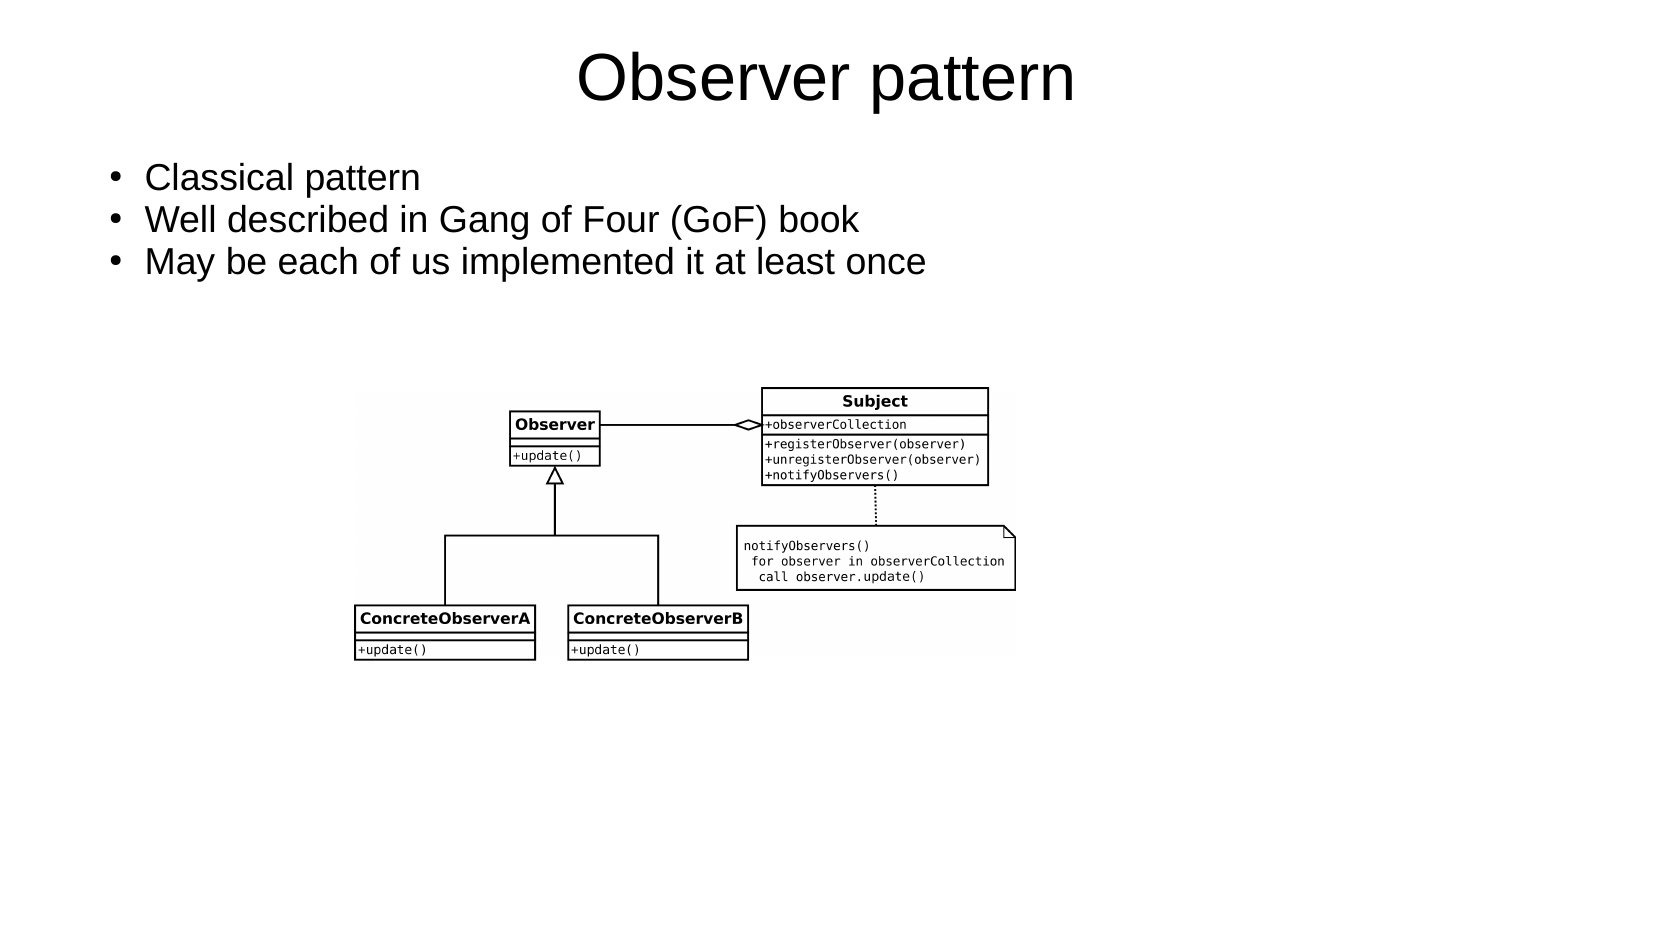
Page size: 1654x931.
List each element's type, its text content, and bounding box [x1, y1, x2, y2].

picture [354, 387, 1016, 661]
title Observer pattern [82, 37, 1571, 119]
text_box Classical pattern Well described in Gang of Four (GoF) book May be each of us implemented it at least once [94, 149, 1548, 291]
